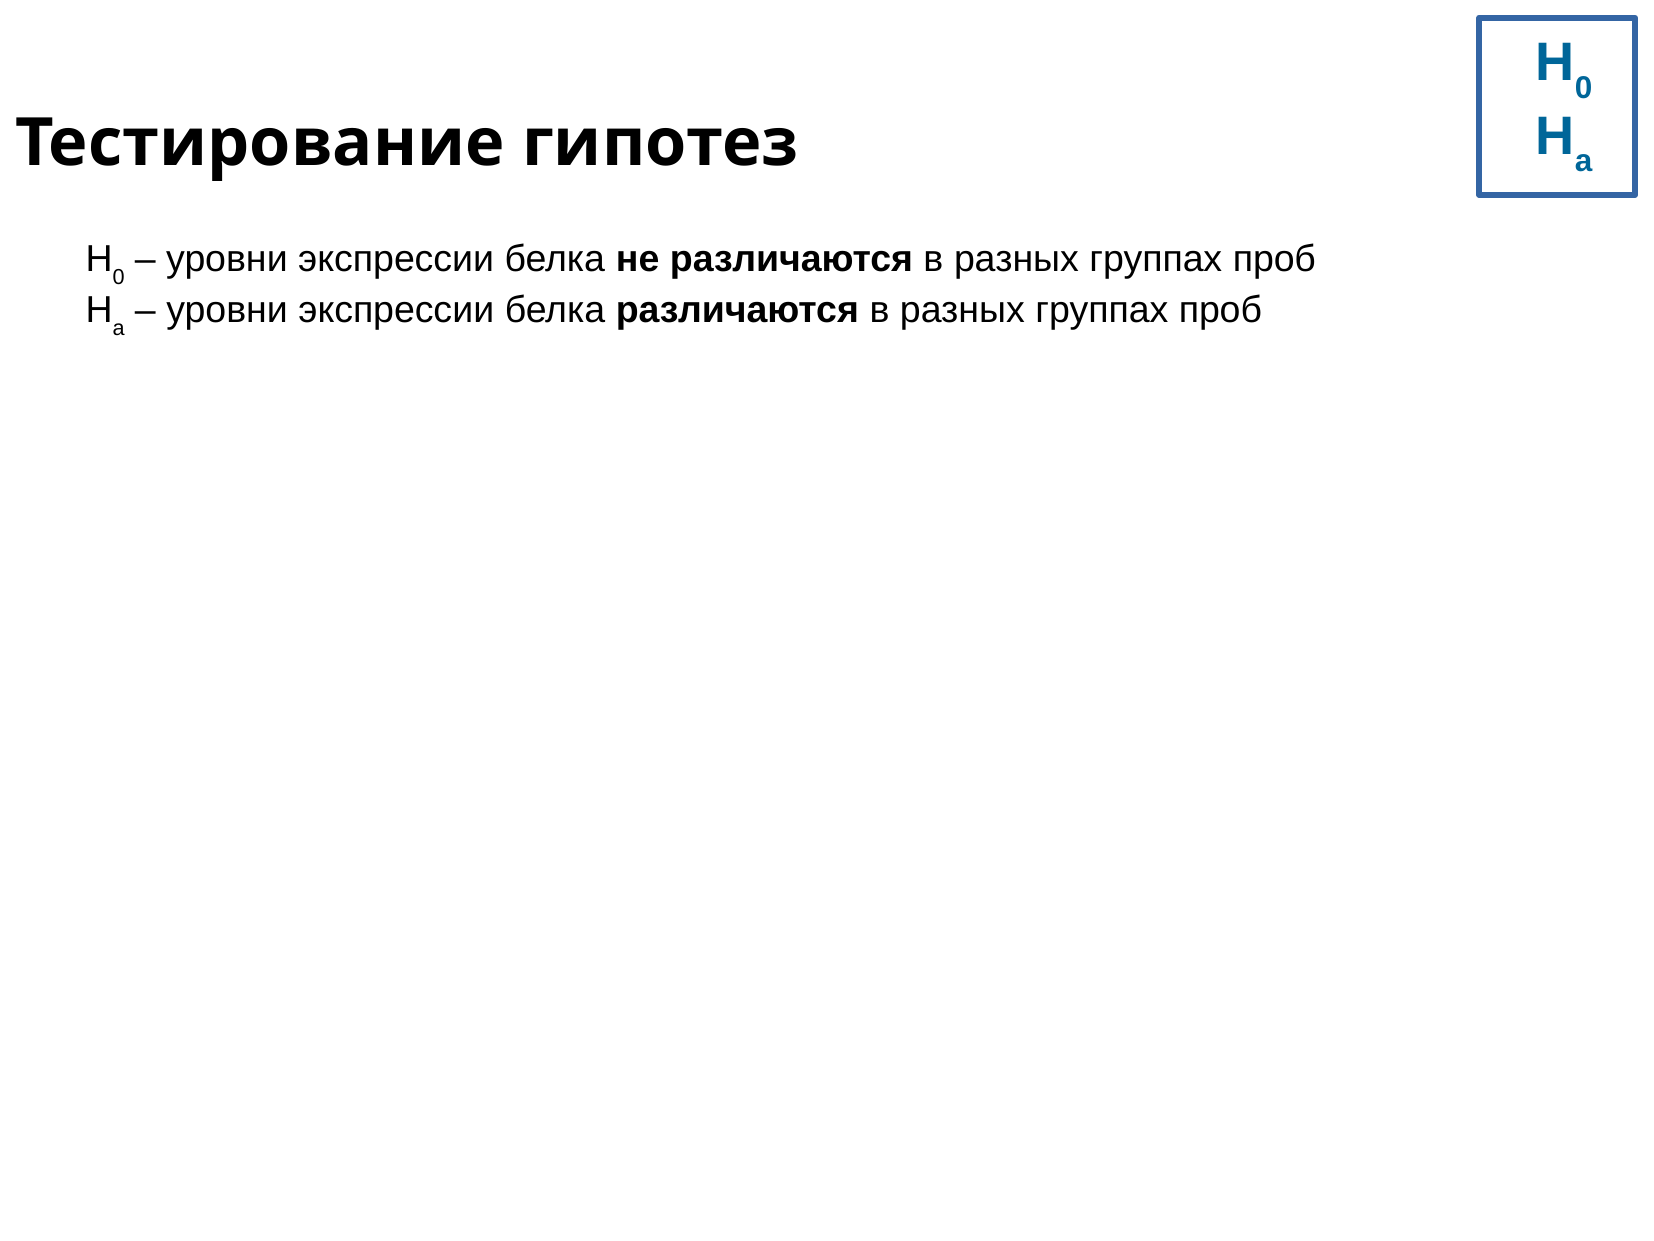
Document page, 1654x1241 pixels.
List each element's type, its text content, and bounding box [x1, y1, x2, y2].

title Тестирование гипотез [1482, 21, 1632, 192]
title Тестирование гипотез [15, 19, 1636, 260]
text_box H0 Ha [1520, 24, 1610, 187]
text_box H0 – уровни экспрессии белка не различаются в разных группах проб Ha – уровни экспрессии белка различаются в разных группах проб [70, 230, 1332, 348]
